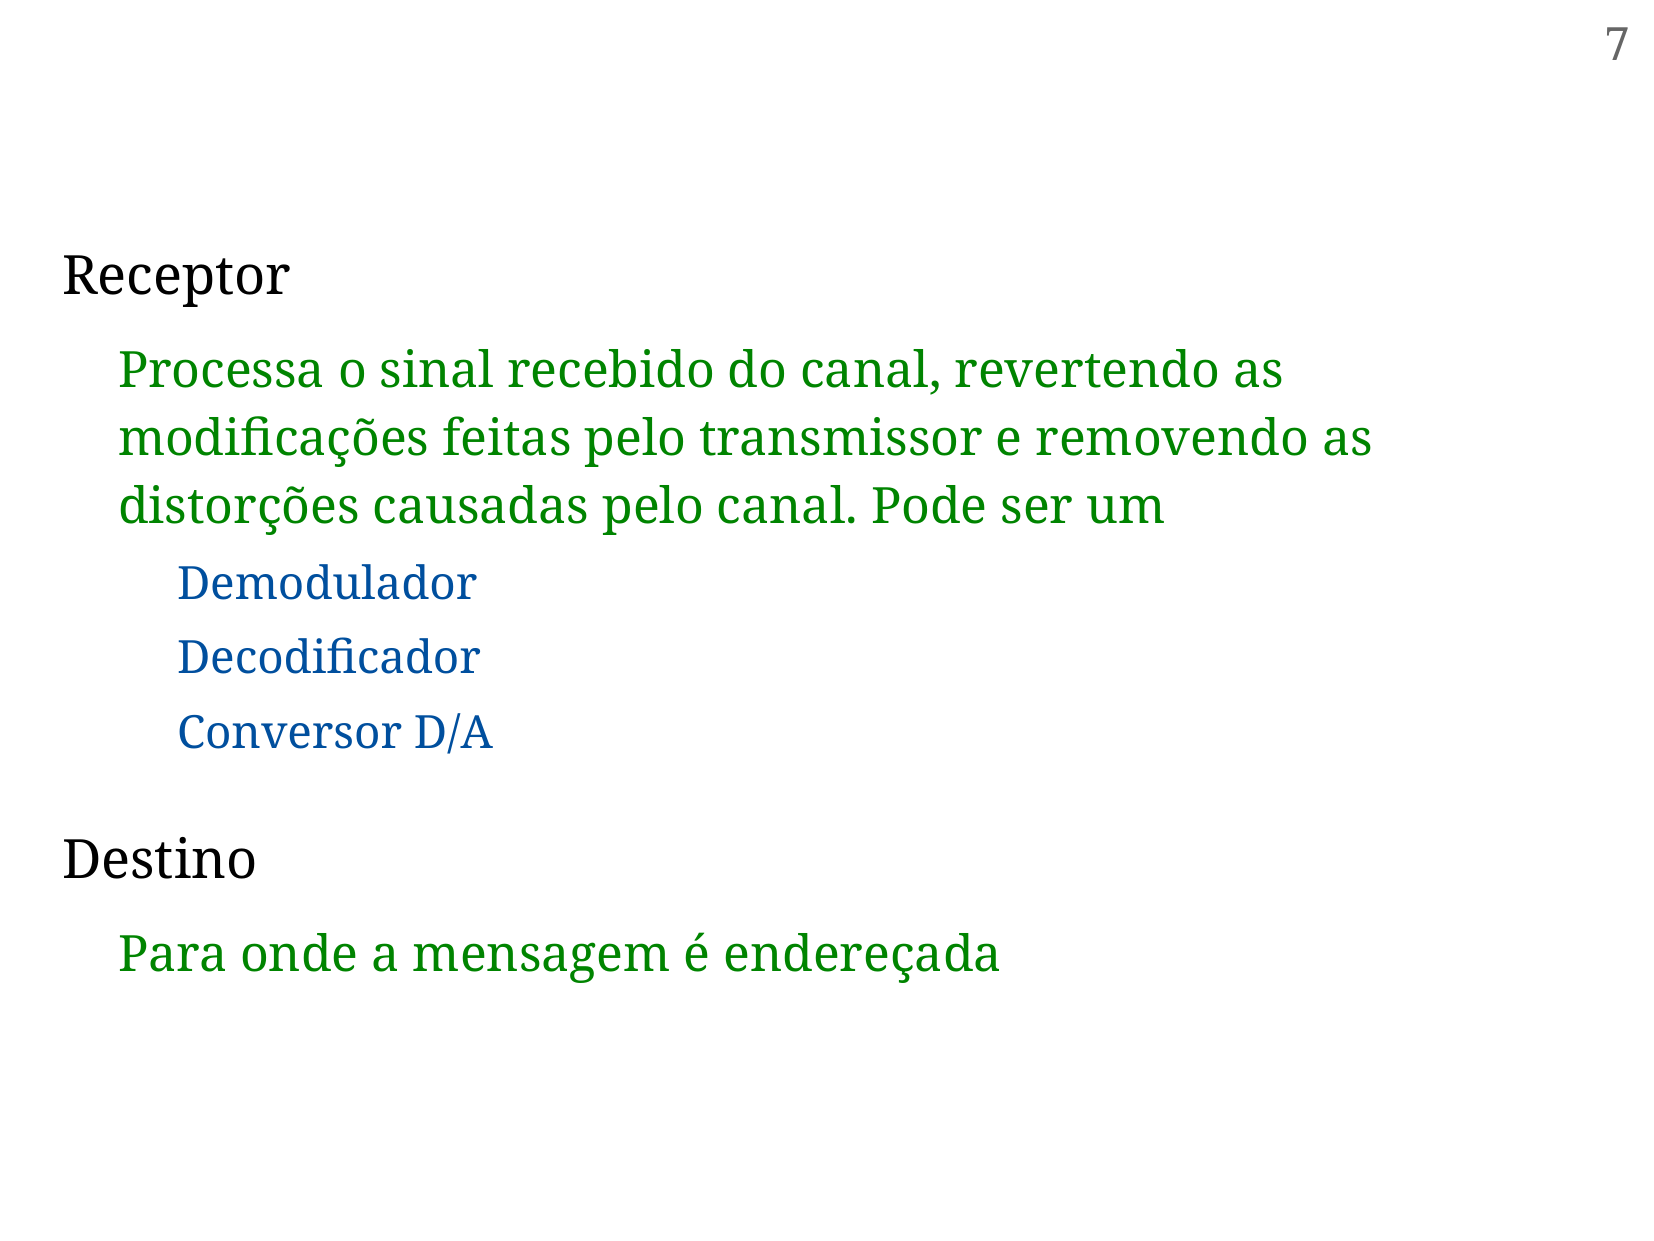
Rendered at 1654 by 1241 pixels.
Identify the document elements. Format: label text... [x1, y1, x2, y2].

list Receptor Processa o sinal recebido do canal, revertendo as modificações feitas pelo transmissor e removendo as distorções causadas pelo canal. Pode ser um Demodulador Decodificador Conversor D/A Destino Para onde a mensagem é endereçada [59, 236, 1595, 1211]
